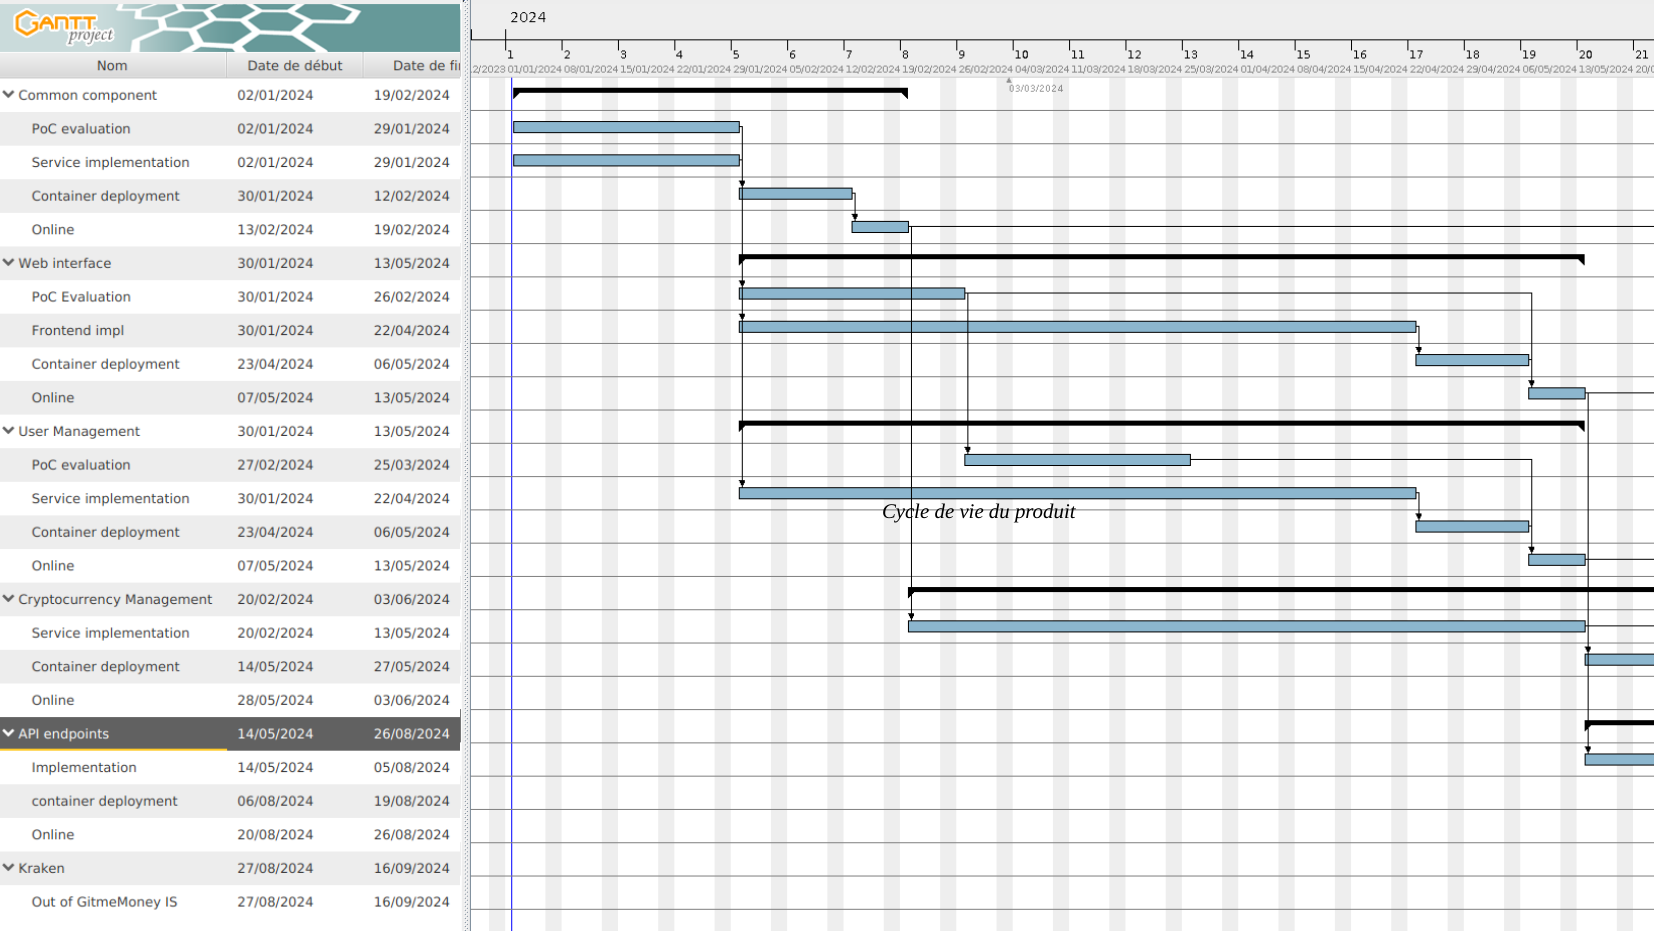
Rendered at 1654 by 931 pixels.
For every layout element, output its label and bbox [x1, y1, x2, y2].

chart [358, 381, 1363, 559]
picture [0, 0, 1654, 931]
